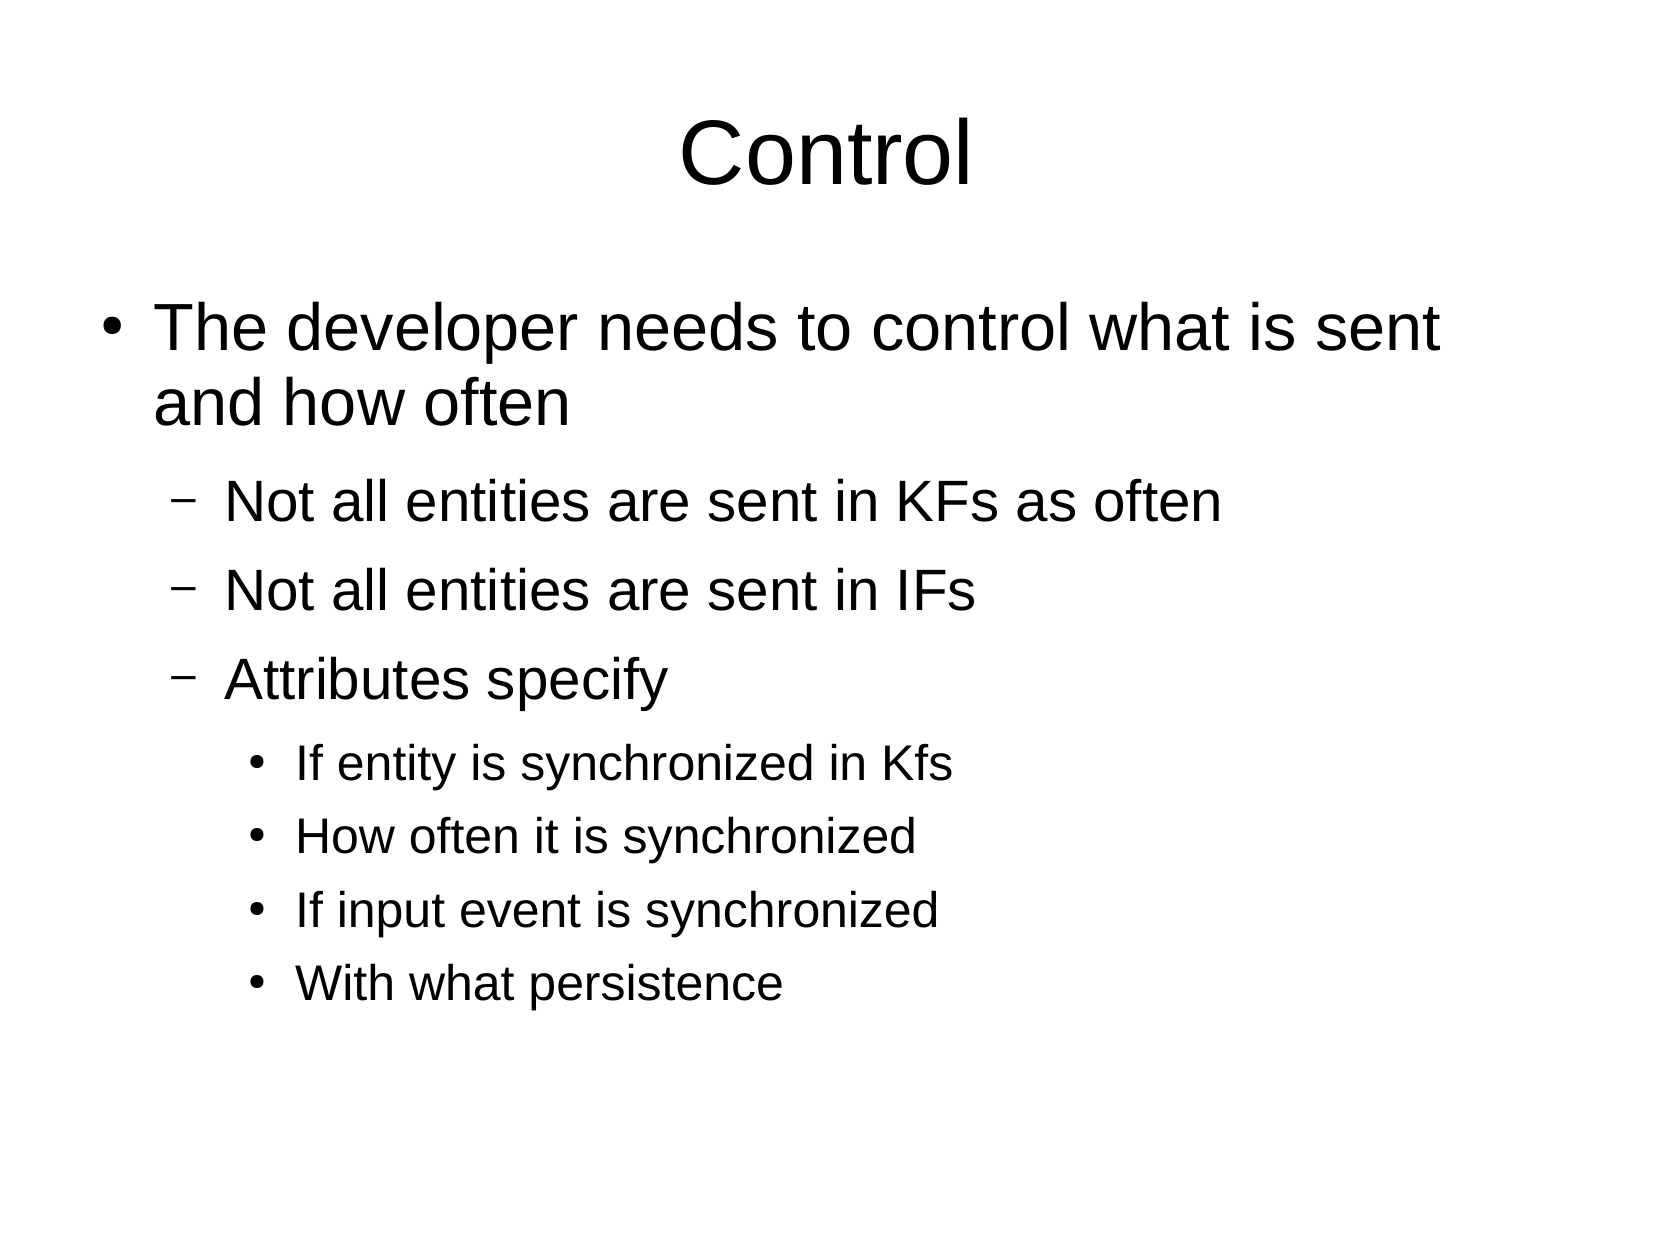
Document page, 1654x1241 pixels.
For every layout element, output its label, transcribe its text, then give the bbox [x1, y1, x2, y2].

list The developer needs to control what is sent and how often Not all entities are sent in KFs as often Not all entities are sent in IFs Attributes specify If entity is synchronized in Kfs How often it is synchronized If input event is synchronized With what persistence [82, 290, 1571, 1109]
title Control [82, 49, 1571, 257]
